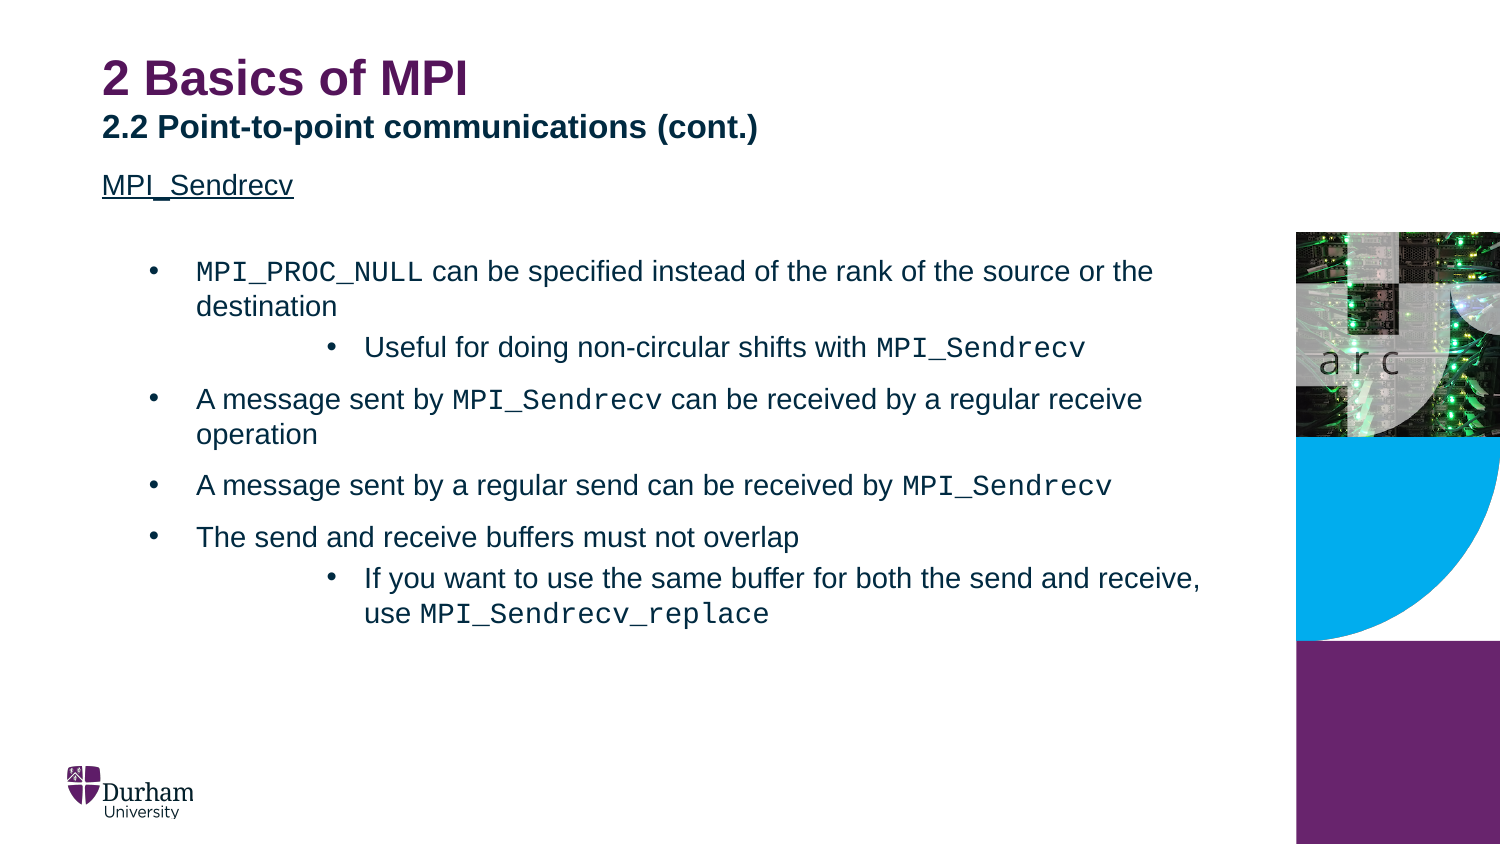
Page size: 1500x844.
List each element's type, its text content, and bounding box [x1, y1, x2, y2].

picture [1332, 467, 1500, 640]
picture [67, 766, 193, 819]
list MPI_Sendrecv MPI_PROC_NULL can be specified instead of the rank of the source or the destination Useful for doing non-circular shifts with MPI_Sendrecv A message sent by MPI_Sendrecv can be received by a regular receive operation A message sent by a regular send can be received by MPI_Sendrecv The send and receive buffers must not overlap If you want to use the same buffer for both the send and receive, use MPI_Sendrecv_replace [101, 166, 1215, 751]
title 2 Basics of MPI 2.2 Point-to-point communications (cont.) [101, 45, 1399, 187]
picture [1296, 232, 1500, 436]
text_box [1296, 640, 1500, 844]
